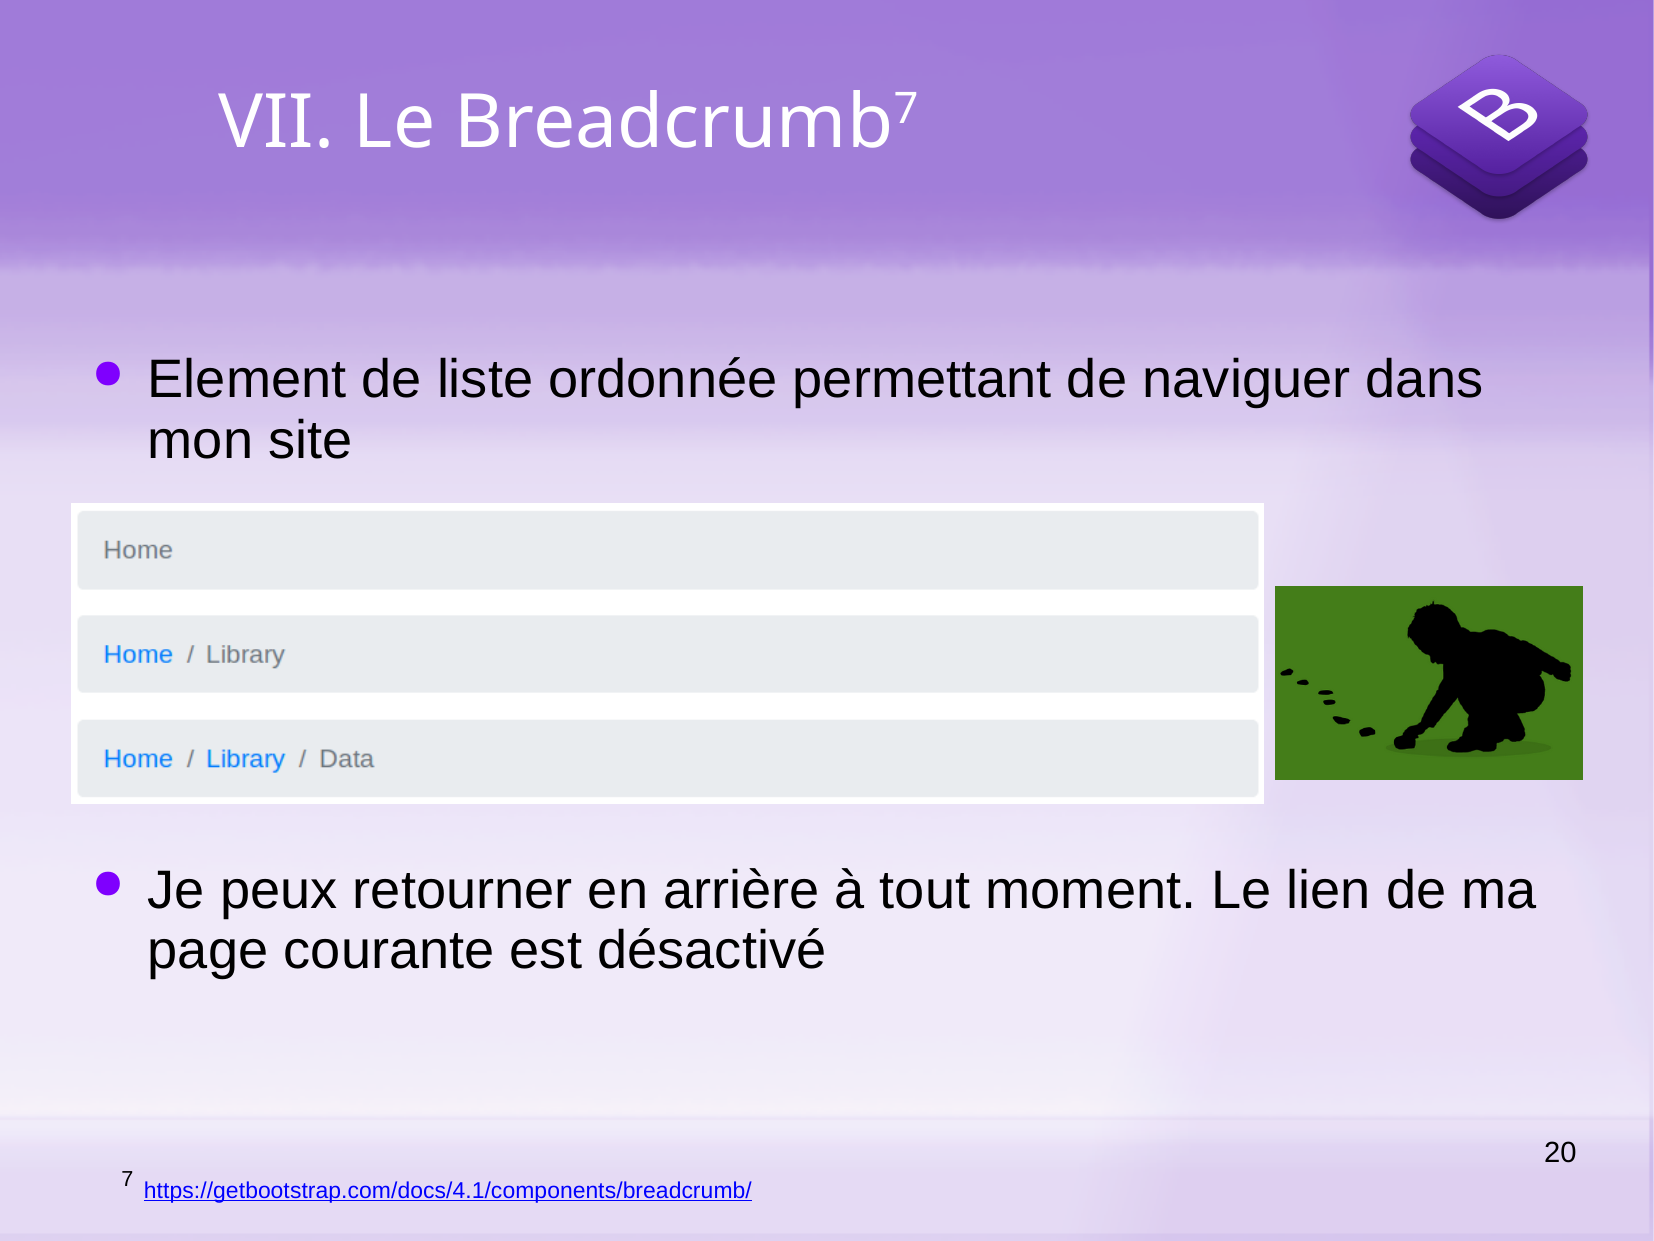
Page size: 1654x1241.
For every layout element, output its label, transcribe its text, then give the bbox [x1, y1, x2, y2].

list Element de liste ordonnée permettant de naviguer dans mon site Je peux retourner en arrière à tout moment. Le lien de ma page courante est désactivé [76, 348, 1565, 1068]
title VII. Le Breadcrumb7 [218, 59, 1400, 178]
picture [0, 0, 1654, 1241]
text_box 7 https://getbootstrap.com/docs/4.1/components/breadcrumb/ [106, 1157, 973, 1216]
